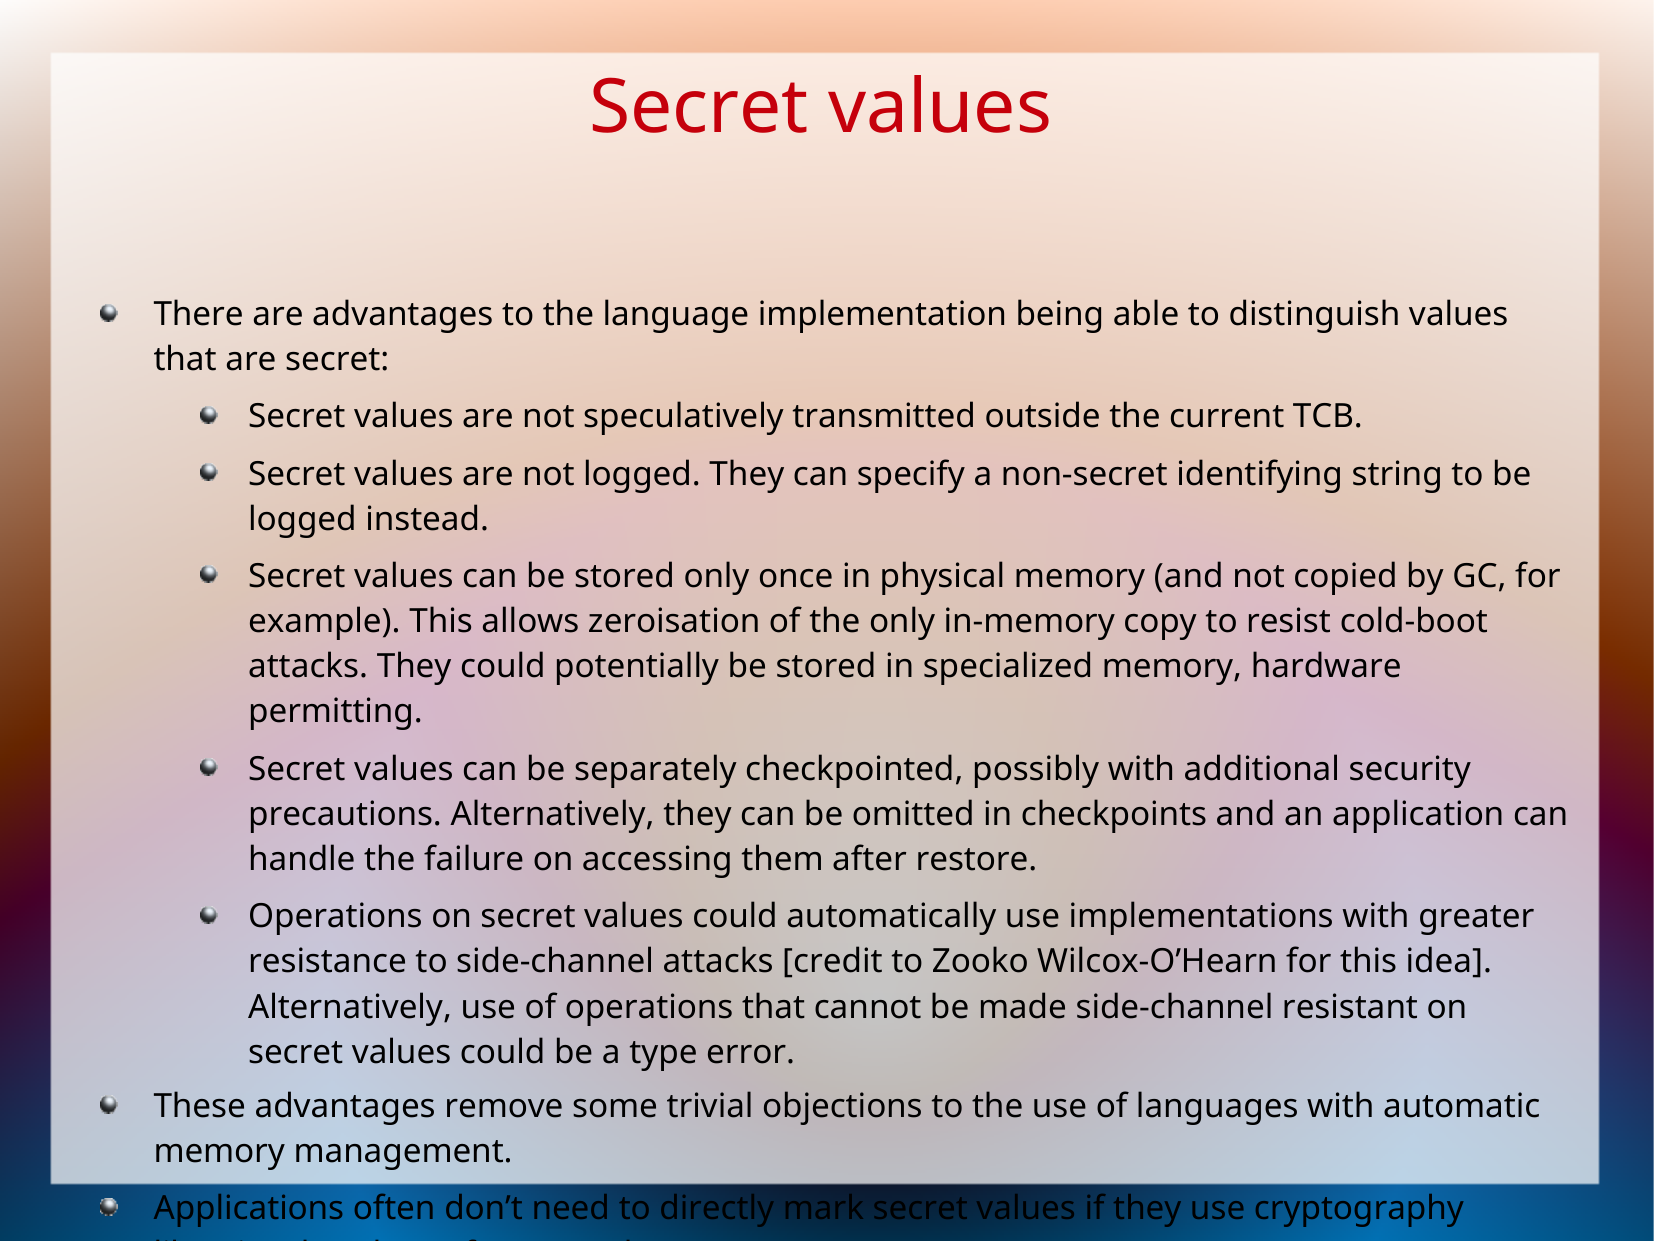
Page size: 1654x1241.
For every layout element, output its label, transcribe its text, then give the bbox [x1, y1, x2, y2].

title Secret values [76, 7, 1565, 200]
list There are advantages to the language implementation being able to distinguish values that are secret: Secret values are not speculatively transmitted outside the current TCB. Secret values are not logged. They can specify a non-secret identifying string to be logged instead. Secret values can be stored only once in physical memory (and not copied by GC, for example). This allows zeroisation of the only in-memory copy to resist cold-boot attacks. They could potentially be stored in specialized memory, hardware permitting. Secret values can be separately checkpointed, possibly with additional security precautions. Alternatively, they can be omitted in checkpoints and an application can handle the failure on accessing them after restore. Operations on secret values could automatically use implementations with greater resistance to side-channel attacks [credit to Zooko Wilcox-O’Hearn for this idea]. Alternatively, use of operations that cannot be made side-channel resistant on secret values could be a type error. These advantages remove some trivial objections to the use of languages with automatic memory management. Applications often don’t need to directly mark secret values if they use cryptography libraries that do so, for example. [82, 290, 1571, 1094]
picture [0, 0, 1654, 1241]
